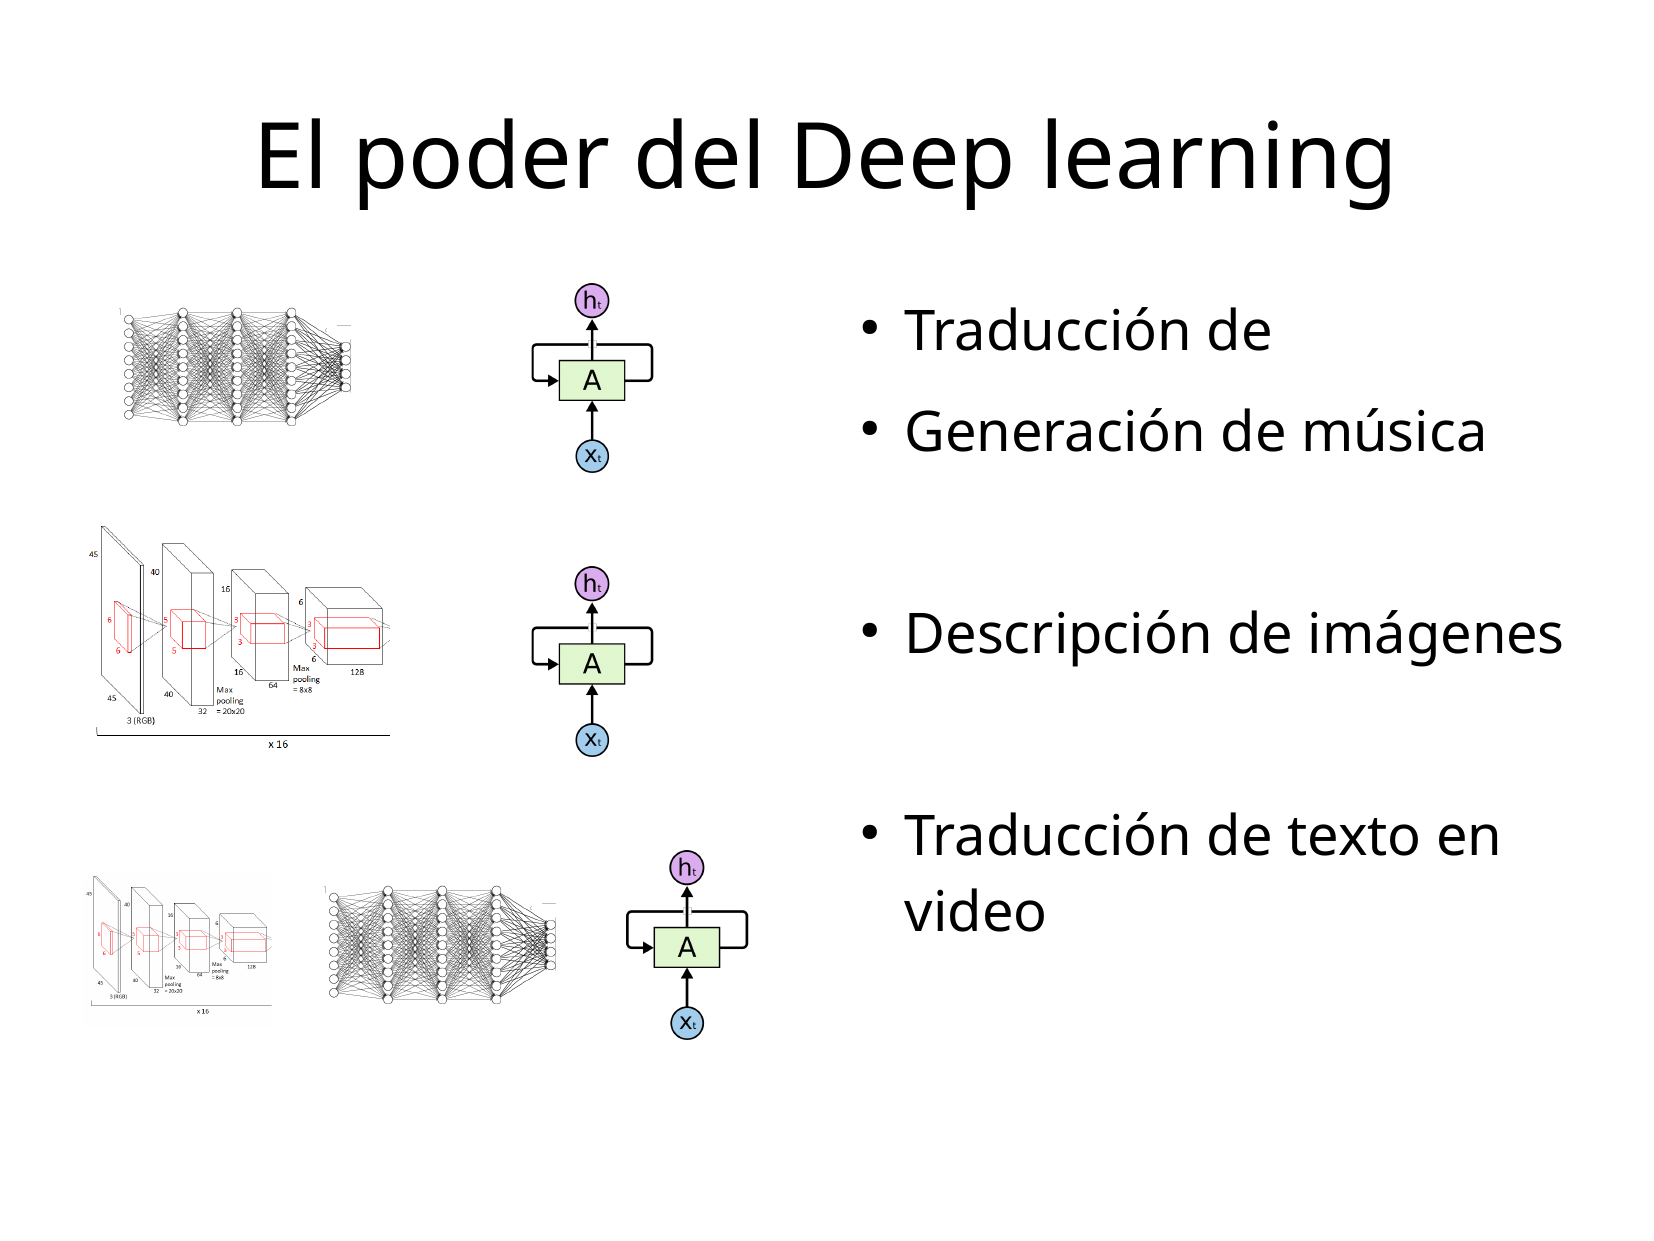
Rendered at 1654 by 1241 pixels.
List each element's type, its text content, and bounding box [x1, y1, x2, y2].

picture [626, 850, 756, 1040]
list Traducción de Generación de música Descripción de imágenes Traducción de texto en video [845, 290, 1572, 1010]
title El poder del Deep learning [82, 49, 1571, 257]
picture [531, 566, 662, 757]
picture [82, 521, 390, 768]
picture [82, 874, 272, 1026]
picture [118, 307, 351, 426]
picture [323, 885, 556, 1004]
picture [531, 283, 662, 473]
